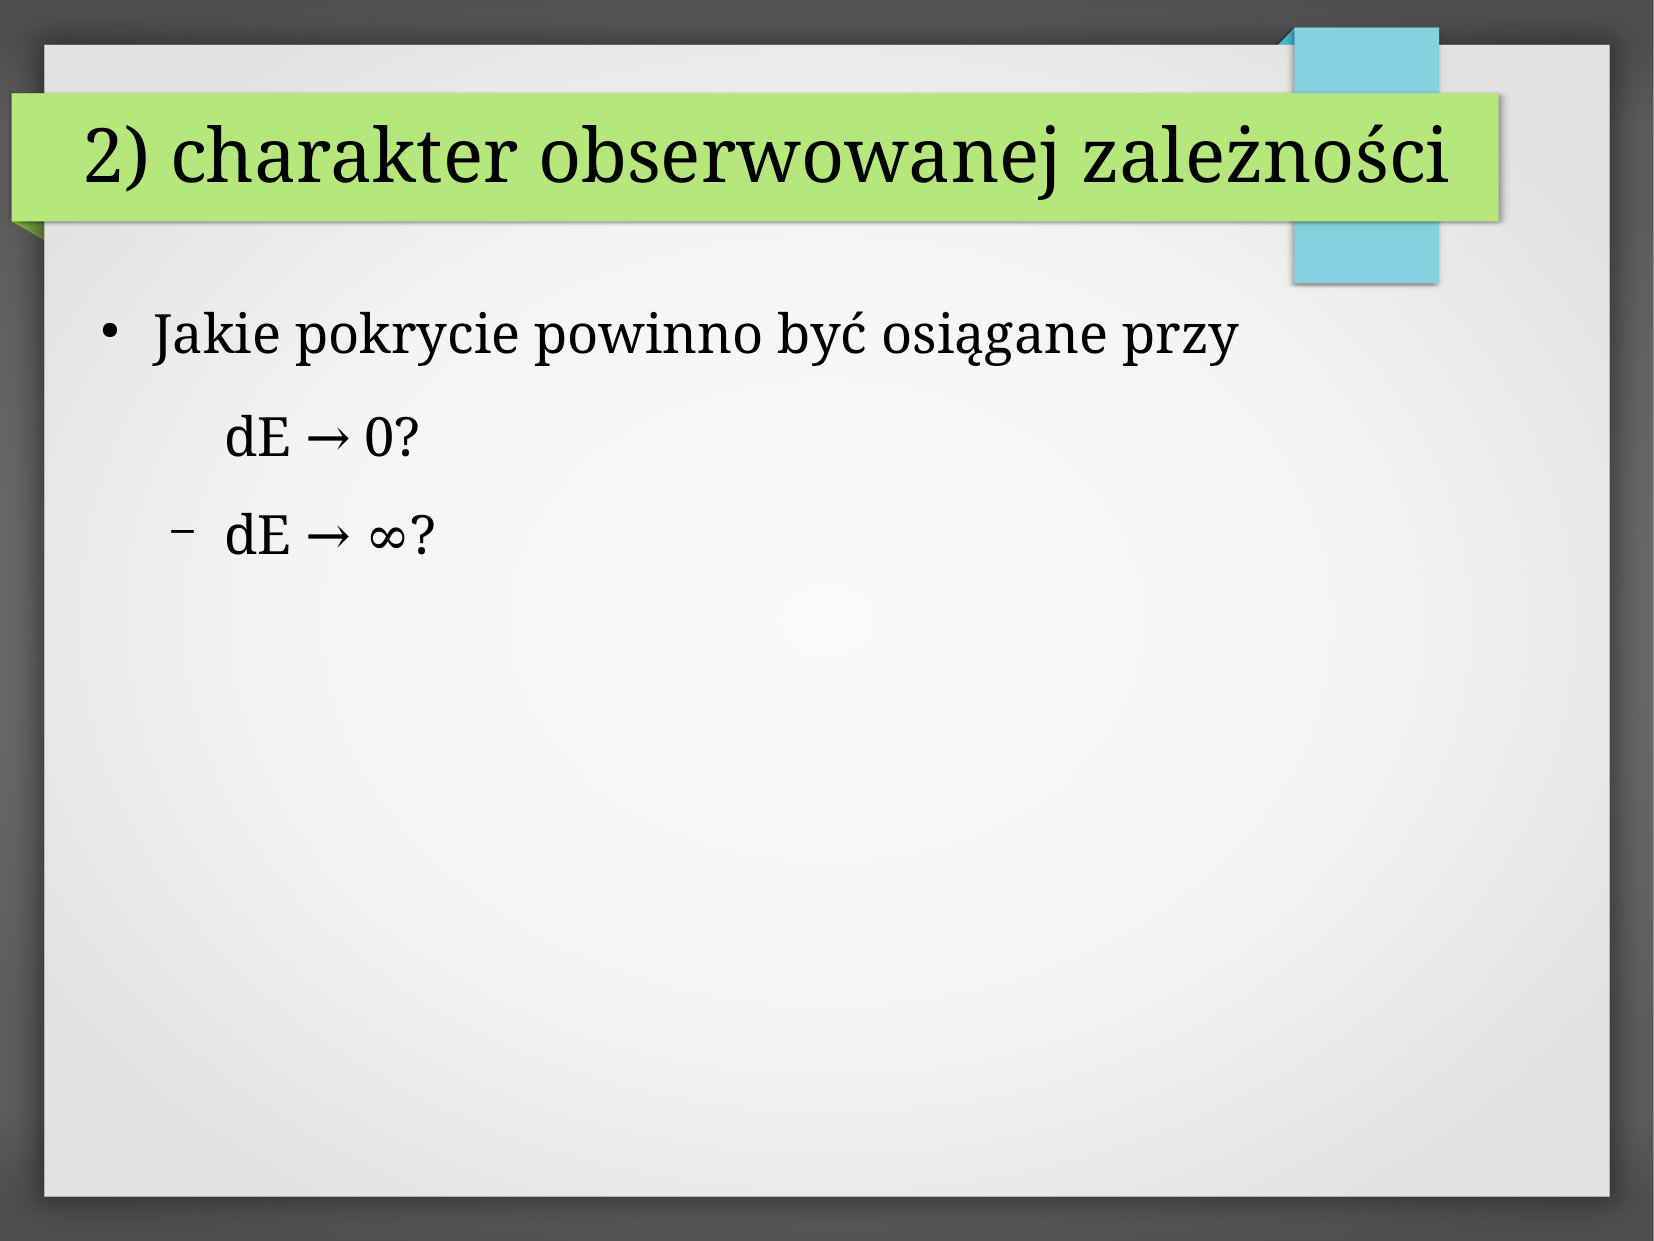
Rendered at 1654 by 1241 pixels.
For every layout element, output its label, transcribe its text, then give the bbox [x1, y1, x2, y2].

list Jakie pokrycie powinno być osiągane przy dE → 0? dE → ∞? [82, 295, 1571, 1015]
title 2) charakter obserwowanej zależności [82, 68, 1453, 239]
picture [0, 0, 1654, 1241]
